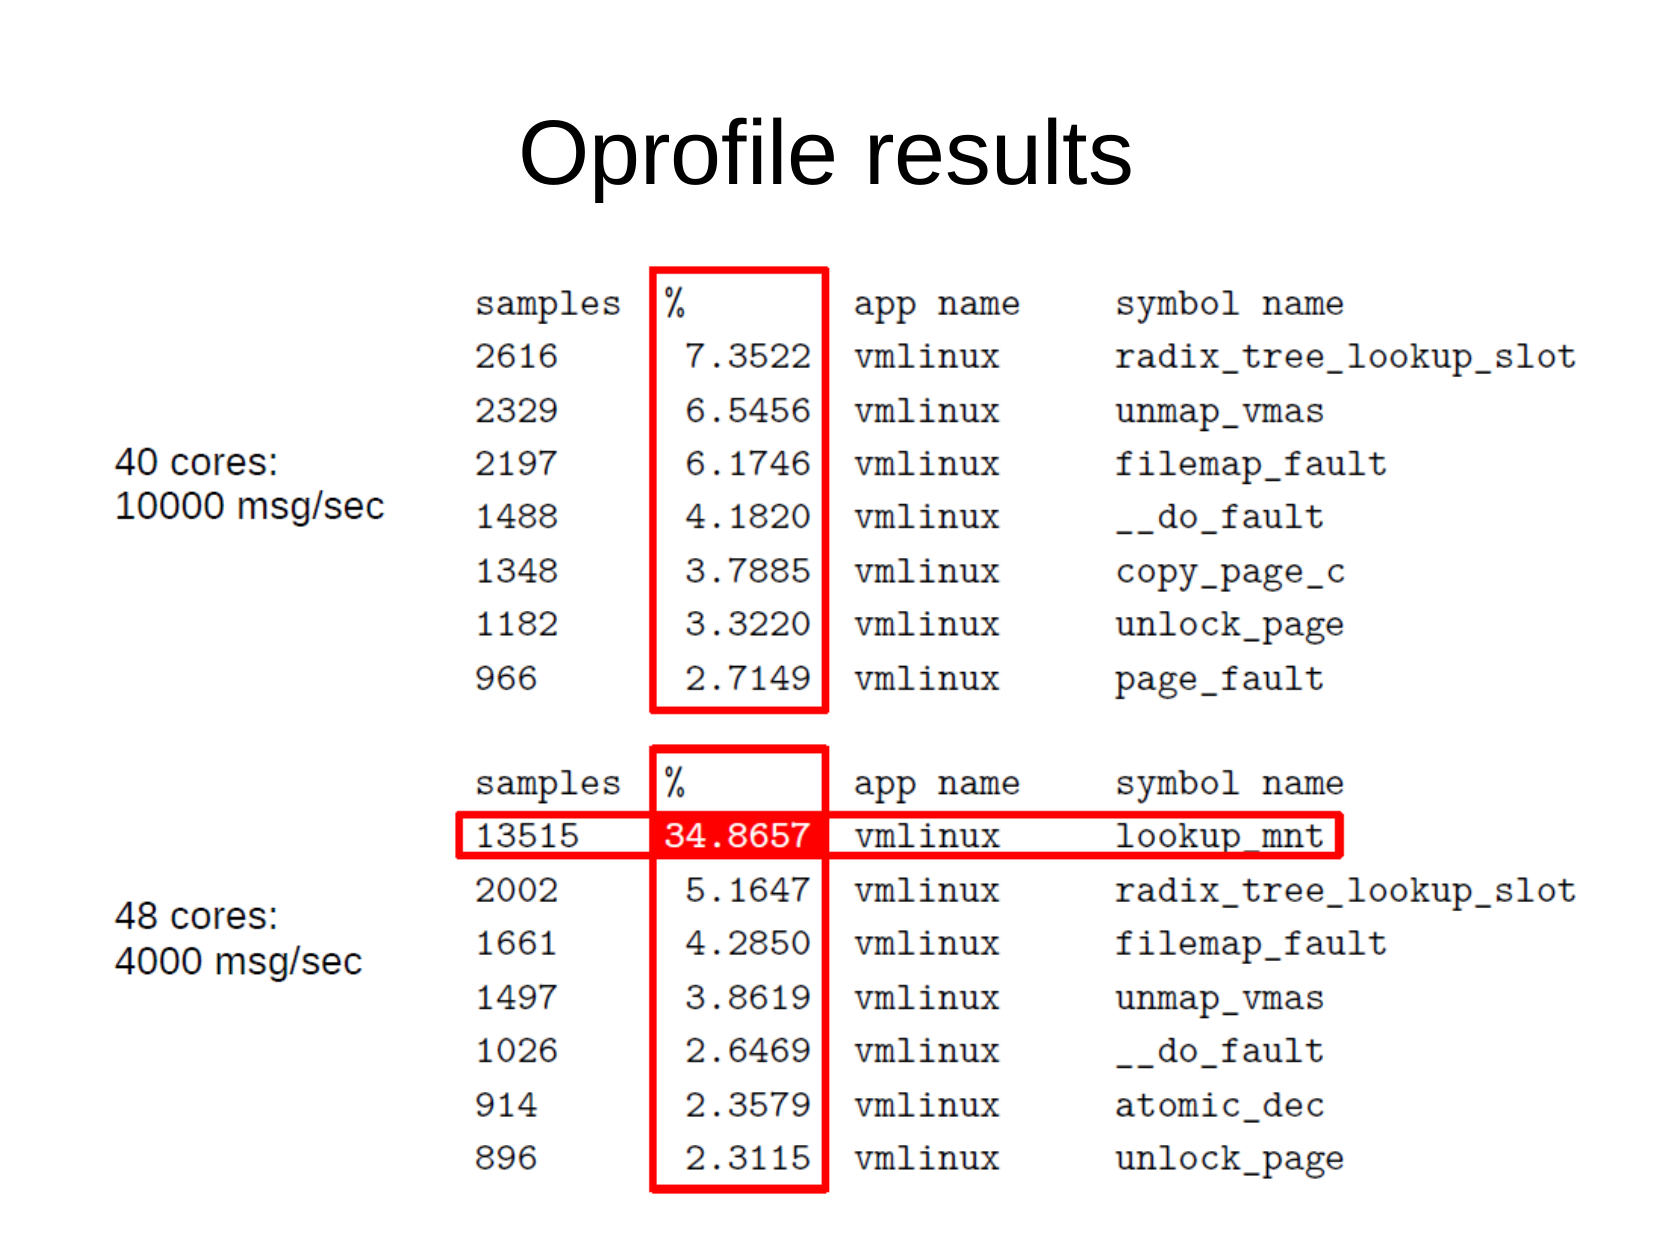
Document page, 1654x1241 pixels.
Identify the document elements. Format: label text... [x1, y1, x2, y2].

picture [112, 259, 1597, 1201]
title Oprofile results [82, 49, 1571, 257]
